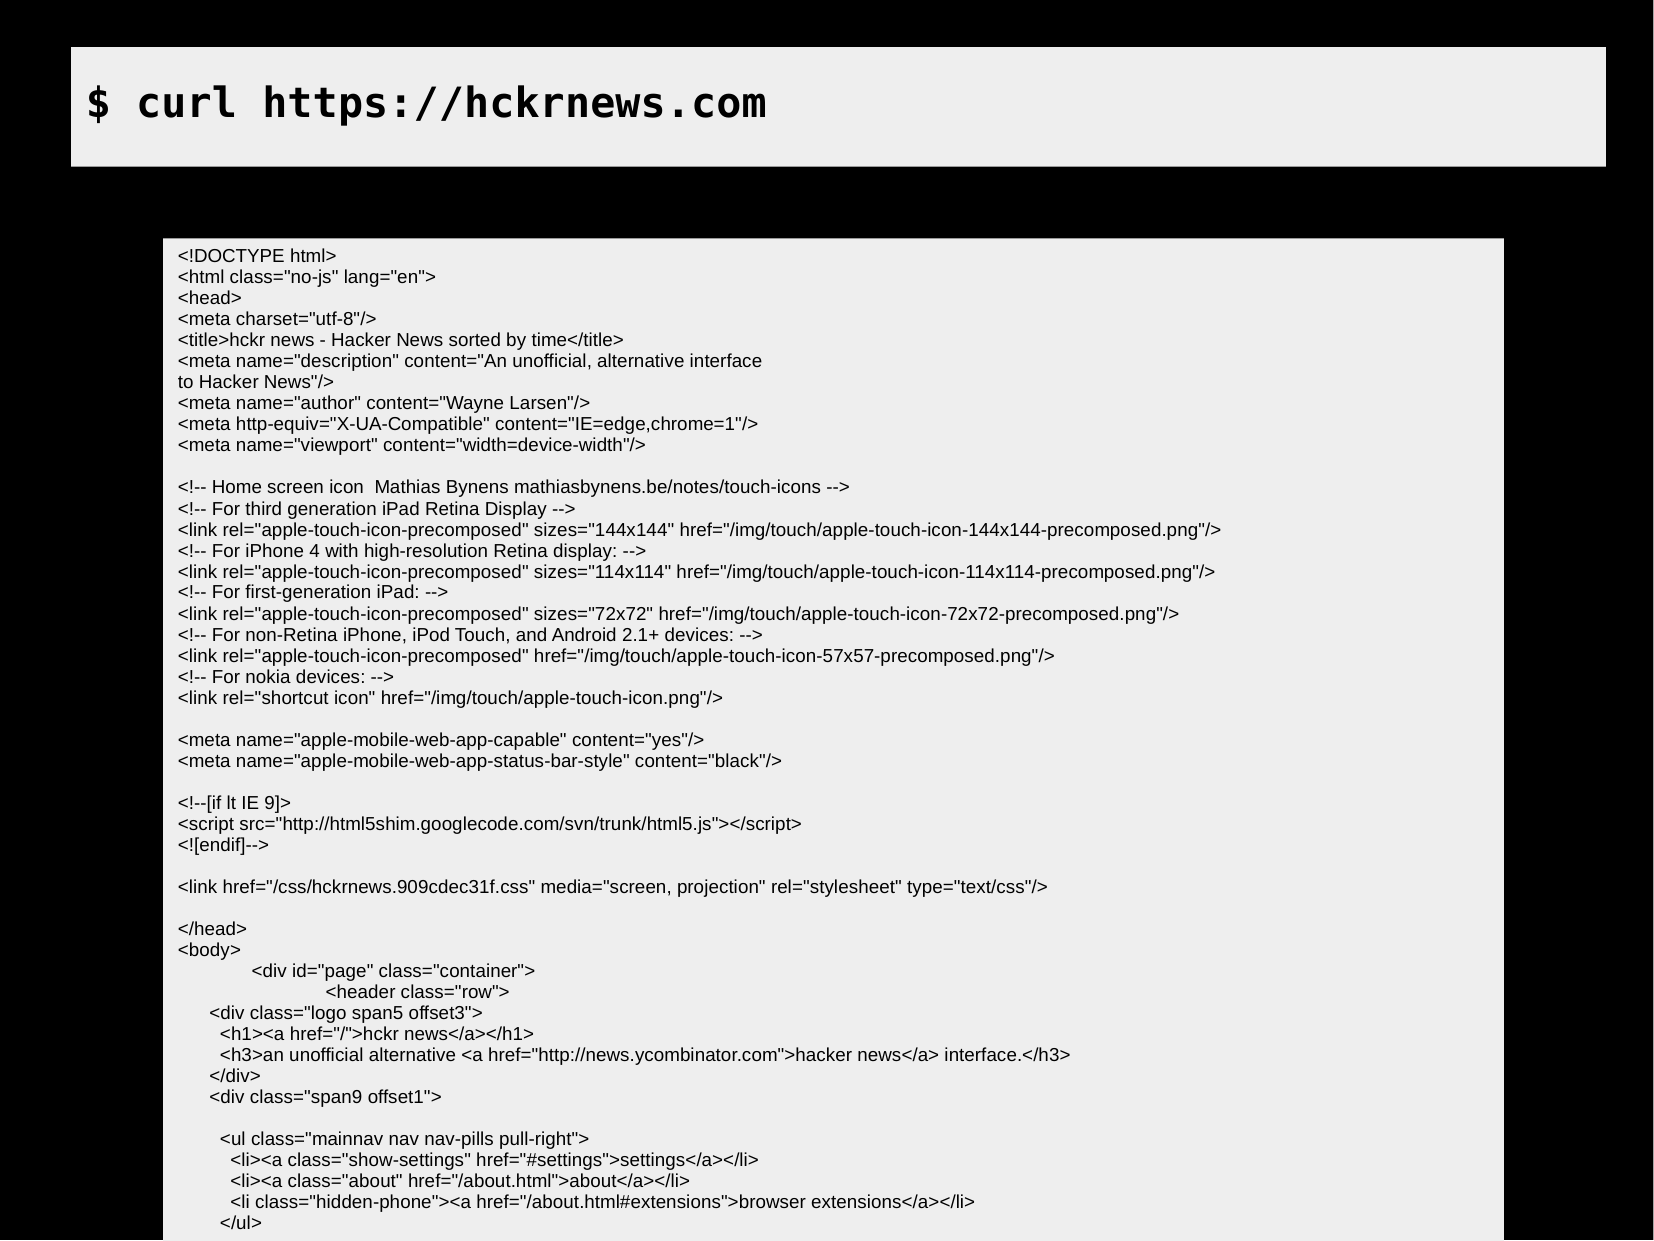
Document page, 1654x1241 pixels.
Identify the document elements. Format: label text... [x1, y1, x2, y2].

text_box $ curl https://hckrnews.com [71, 47, 1606, 167]
text_box <!DOCTYPE html> <html class="no-js" lang="en"> <head> <meta charset="utf-8"/> <title>hckr news - Hacker News sorted by time</title> <meta name="description" content="An unofficial, alternative interface to Hacker News"/> <meta name="author" content="Wayne Larsen"/> <meta http-equiv="X-UA-Compatible" content="IE=edge,chrome=1"/> <meta name="viewport" content="width=device-width"/> <!-- Home screen icon Mathias Bynens mathiasbynens.be/notes/touch-icons --> <!-- For third generation iPad Retina Display --> <link rel="apple-touch-icon-precomposed" sizes="144x144" href="/img/touch/apple-touch-icon-144x144-precomposed.png"/> <!-- For iPhone 4 with high-resolution Retina display: --> <link rel="apple-touch-icon-precomposed" sizes="114x114" href="/img/touch/apple-touch-icon-114x114-precomposed.png"/> <!-- For first-generation iPad: --> <link rel="apple-touch-icon-precomposed" sizes="72x72" href="/img/touch/apple-touch-icon-72x72-precomposed.png"/> <!-- For non-Retina iPhone, iPod Touch, and Android 2.1+ devices: --> <link rel="apple-touch-icon-precomposed" href="/img/touch/apple-touch-icon-57x57-precomposed.png"/> <!-- For nokia devices: --> <link rel="shortcut icon" href="/img/touch/apple-touch-icon.png"/> <meta name="apple-mobile-web-app-capable" content="yes"/> <meta name="apple-mobile-web-app-status-bar-style" content="black"/> <!--[if lt IE 9]> <script src="http://html5shim.googlecode.com/svn/trunk/html5.js"></script> <![endif]--> <link href="/css/hckrnews.909cdec31f.css" media="screen, projection" rel="stylesheet" type="text/css"/> </head> <body> <div id="page" class="container"> <header class="row"> <div class="logo span5 offset3"> <h1><a href="/">hckr news</a></h1> <h3>an unofficial alternative <a href="http://news.ycombinator.com">hacker news</a> interface.</h3> </div> <div class="span9 offset1"> <ul class="mainnav nav nav-pills pull-right"> <li><a class="show-settings" href="#settings">settings</a></li> <li><a class="about" href="/about.html">about</a></li> <li class="hidden-phone"><a href="/about.html#extensions">browser extensions</a></li> </ul> </div> </header> <div class="entries io row"> <div class="link span15 offset3"><span>&nbsp;</span></div> </div> <div class="menu row"><div class="hn span3"> <p class="row"> <span class="comments span2">comments</span> <span class="points span1">points</span> </p> </div> [163, 238, 1504, 1241]
